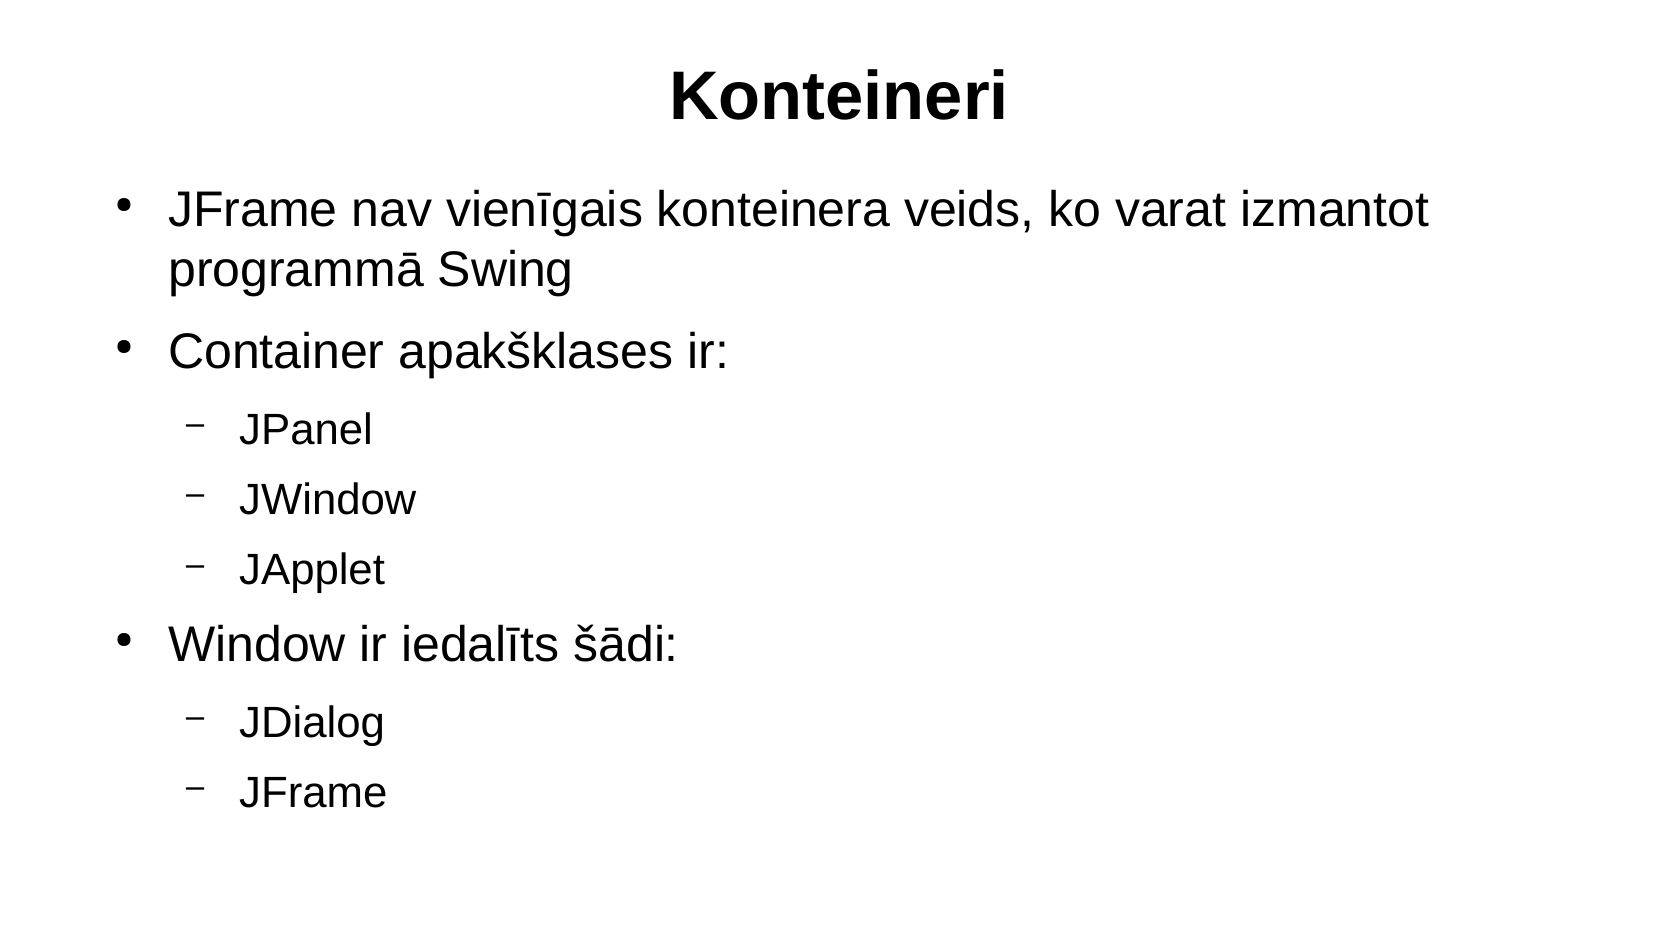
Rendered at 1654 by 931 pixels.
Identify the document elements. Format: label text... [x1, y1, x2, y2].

list JFrame nav vienīgais konteinera veids, ko varat izmantot programmā Swing Container apakšklases ir: JPanel JWindow JApplet Window ir iedalīts šādi: JDialog JFrame [82, 168, 1538, 889]
title Konteineri [82, 37, 1571, 147]
